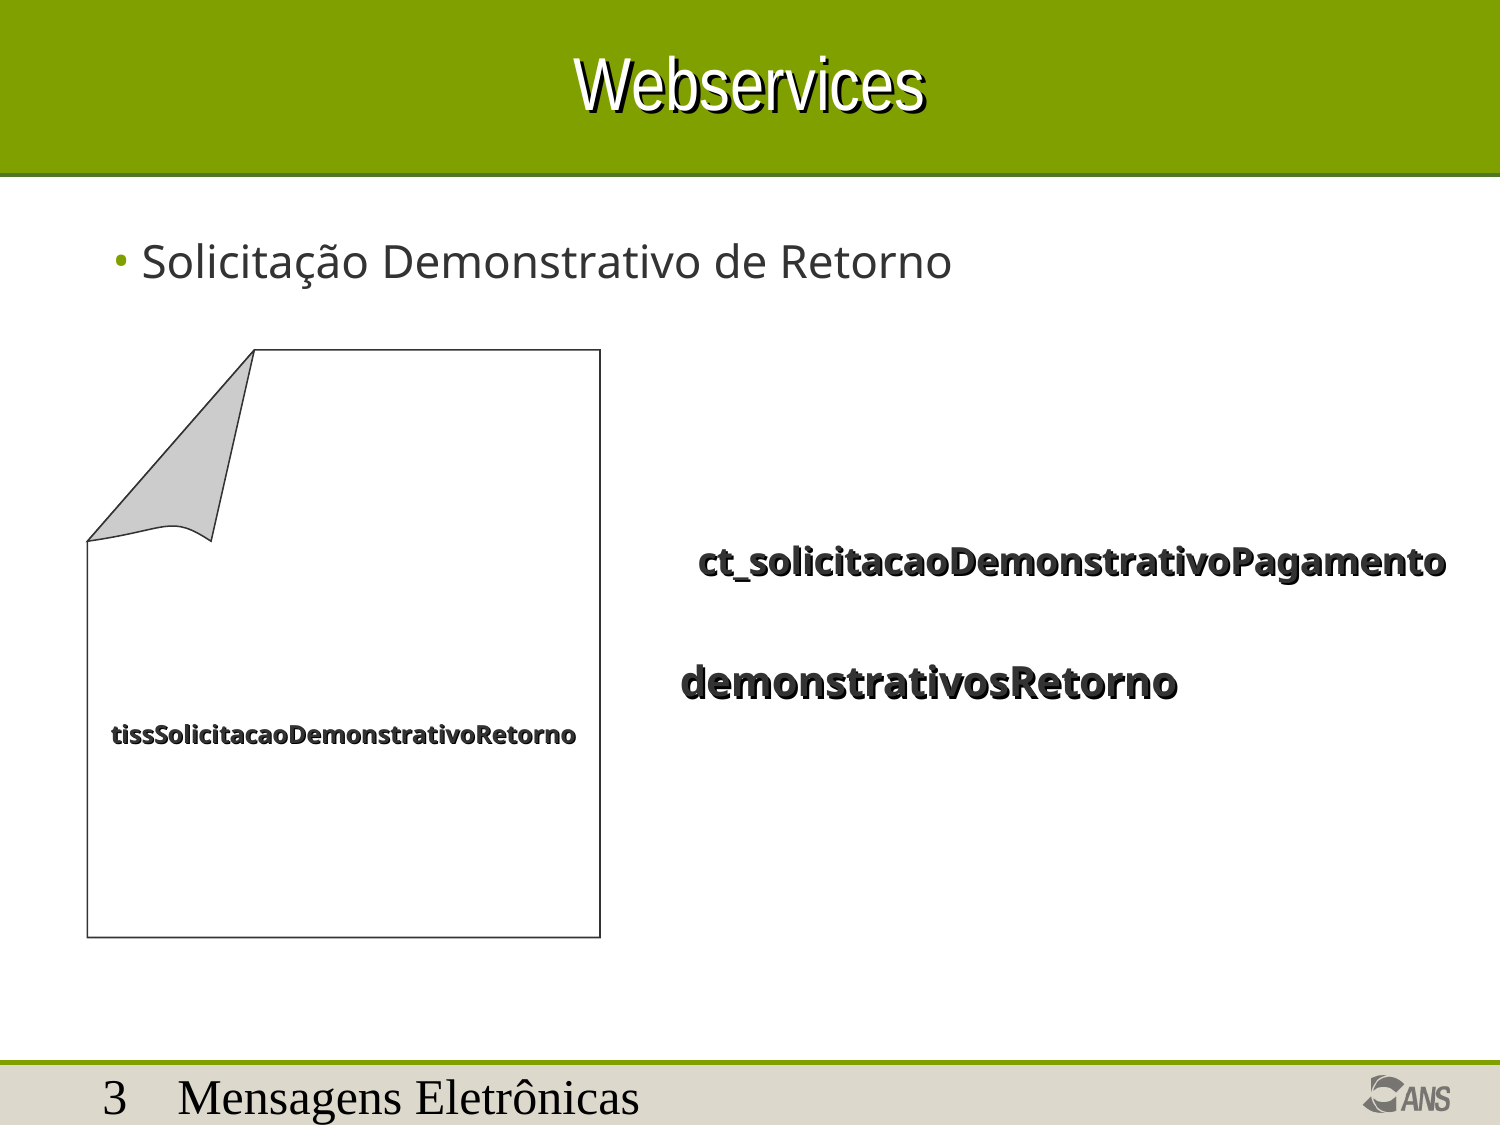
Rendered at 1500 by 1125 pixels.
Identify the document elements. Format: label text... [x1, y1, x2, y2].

picture [1362, 1075, 1450, 1113]
text_box demonstrativosRetorno [665, 647, 1193, 713]
title Webservices [24, 10, 1475, 161]
text_box Solicitação Demonstrativo de Retorno [97, 224, 969, 296]
text_box ct_solicitacaoDemonstrativoPagamento [682, 529, 1462, 590]
text_box tissSolicitacaoDemonstrativoRetorno [87, 349, 601, 938]
